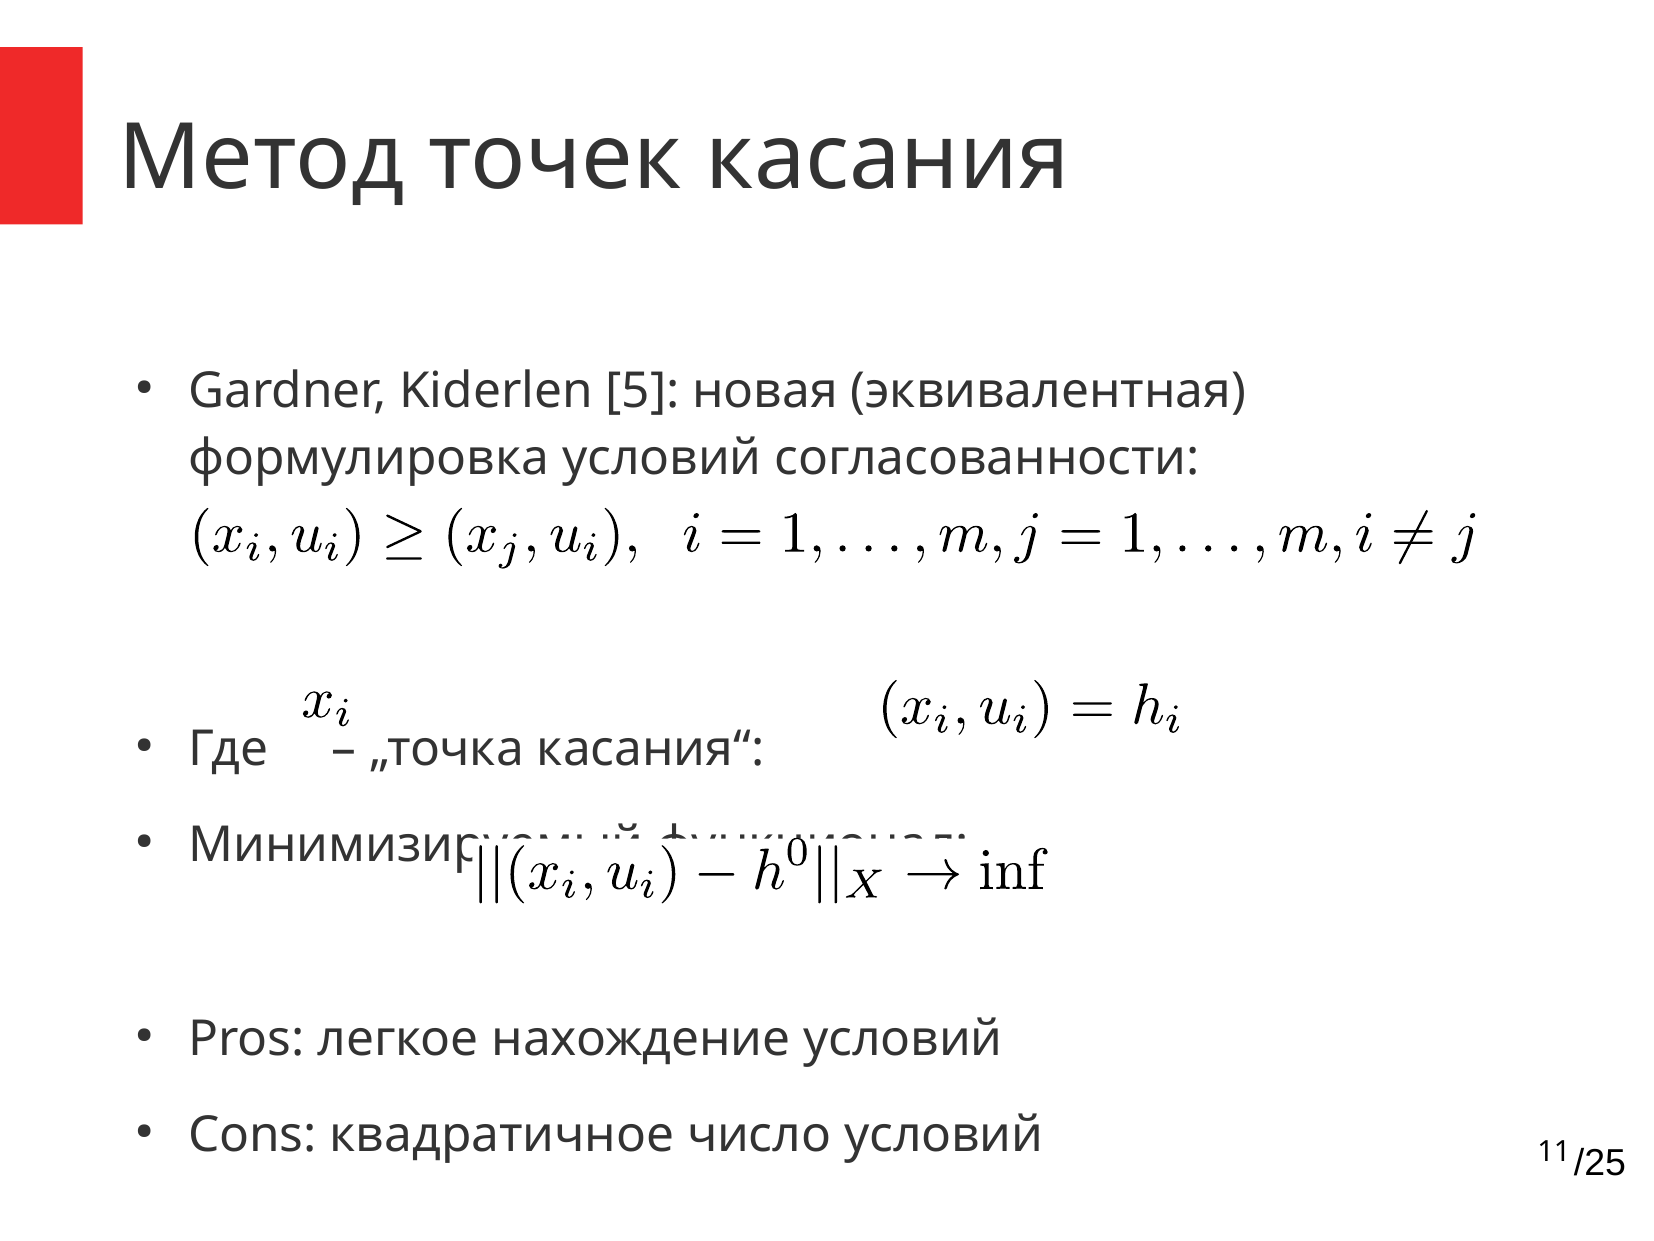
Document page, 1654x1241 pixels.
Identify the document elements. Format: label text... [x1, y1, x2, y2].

text_box [877, 679, 1182, 739]
text_box [301, 691, 351, 727]
text_box [472, 837, 1050, 904]
text_box /25 [1559, 1134, 1654, 1205]
text_box [188, 507, 1480, 569]
list Gardner, Kiderlen [5]: новая (эквивалентная) формулировка условий согласованности: Где – „точка касания“: Минимизируемый функционал: Pros: легкое нахождение условий Cons: квадратичное число условий [118, 354, 1536, 1170]
title Метод точек касания [118, 49, 1571, 257]
